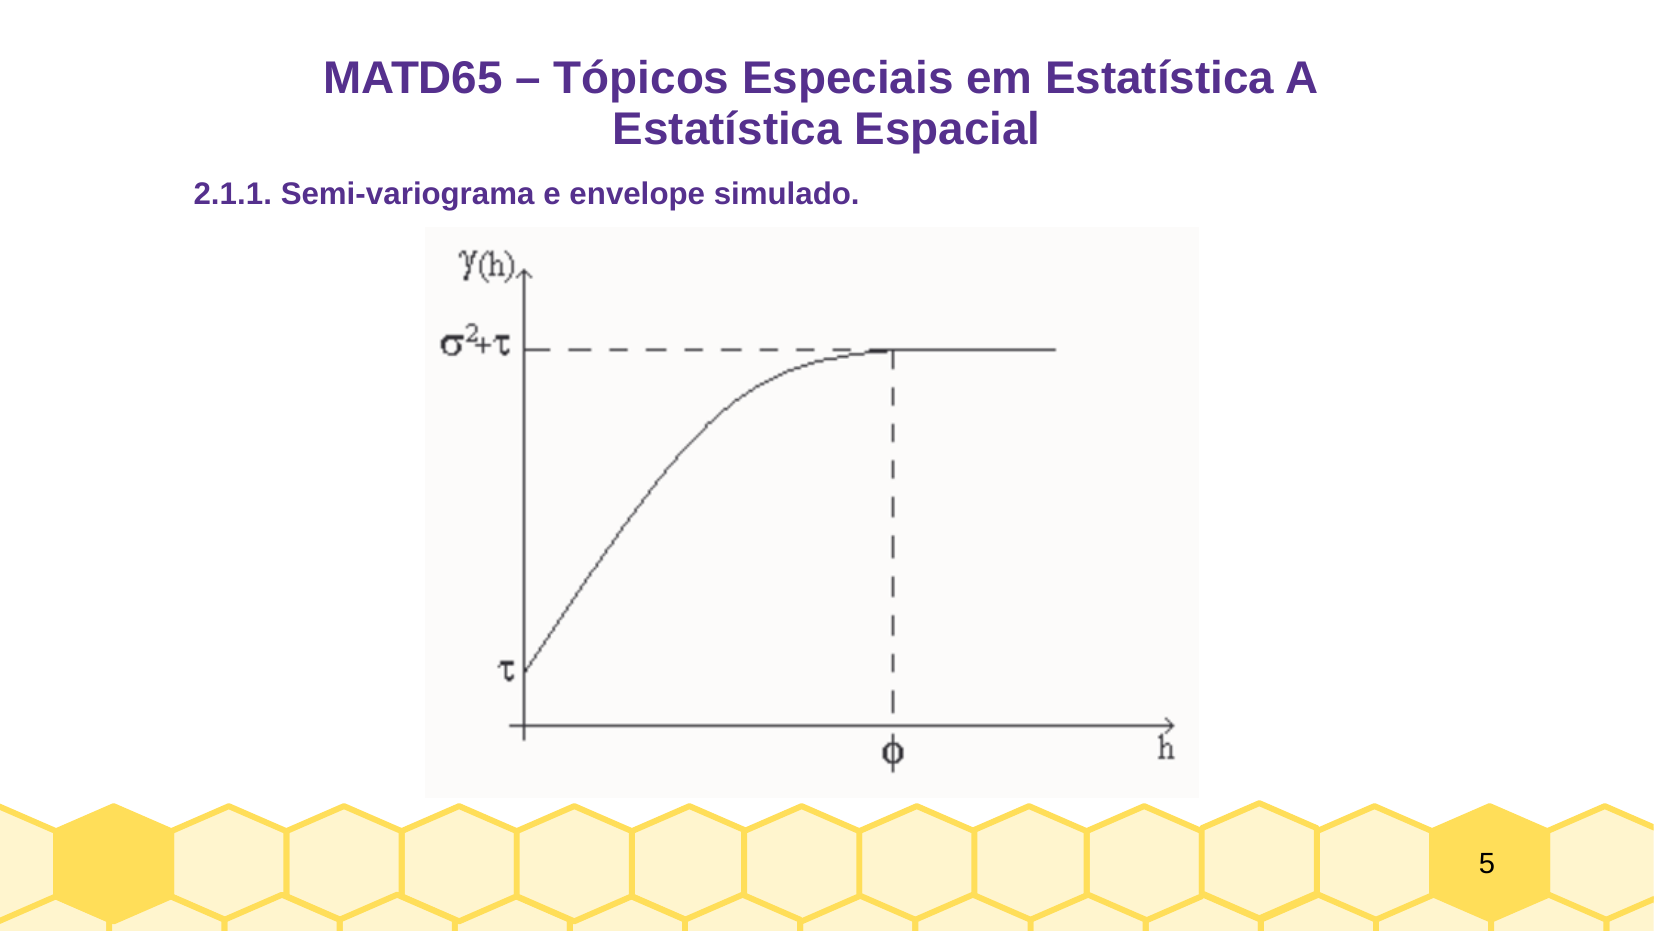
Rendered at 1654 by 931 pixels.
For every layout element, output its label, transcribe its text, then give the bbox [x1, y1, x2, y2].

list 2.1.1. Semi-variograma e envelope simulado. [88, 159, 1565, 420]
title MATD65 – Tópicos Especiais em Estatística A Estatística Espacial [88, 29, 1565, 159]
picture [425, 227, 1199, 798]
